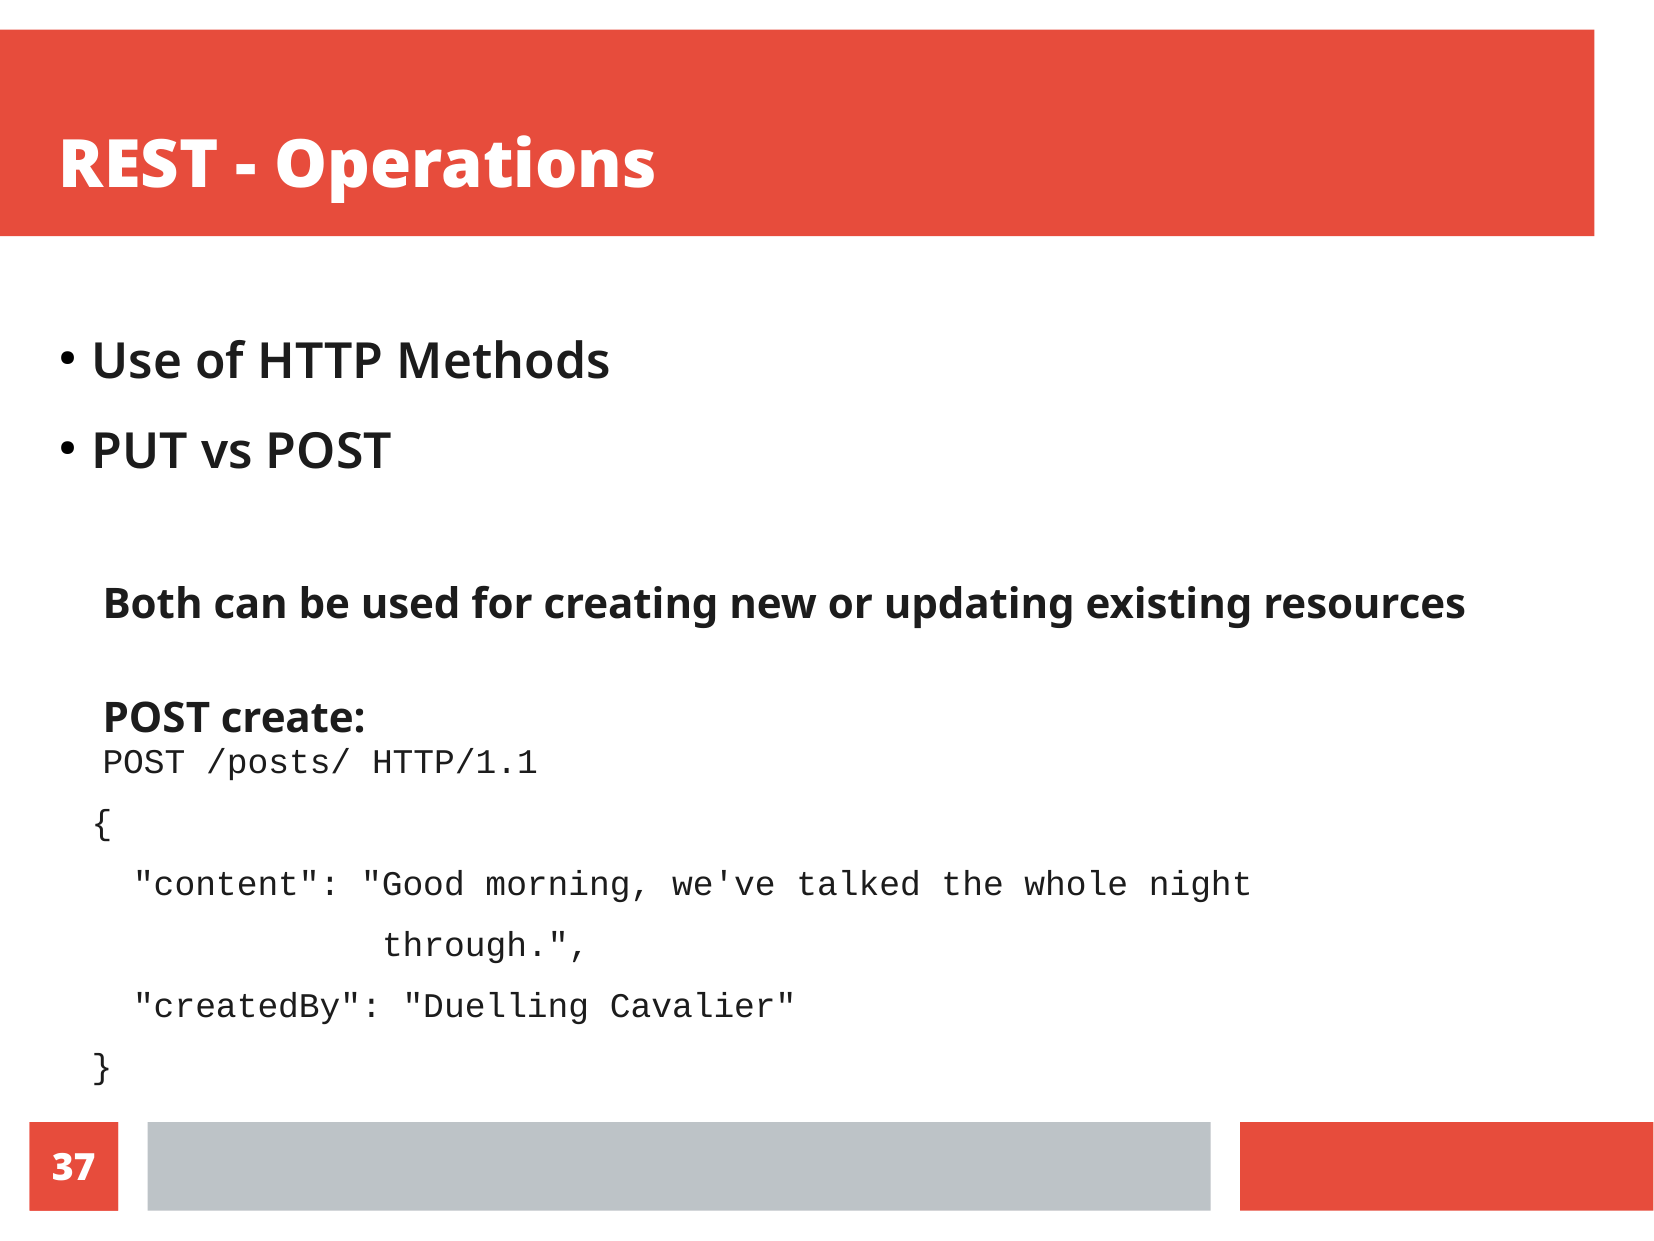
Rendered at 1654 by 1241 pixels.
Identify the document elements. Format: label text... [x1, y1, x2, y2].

list Use of HTTP Methods PUT vs POST Both can be used for creating new or updating existing resources POST create: POST /posts/ HTTP/1.1 { "content": "Good morning, we've talked the whole night through.", "createdBy": "Duelling Cavalier" } [59, 324, 1565, 1093]
title REST - Operations [59, 59, 1595, 207]
